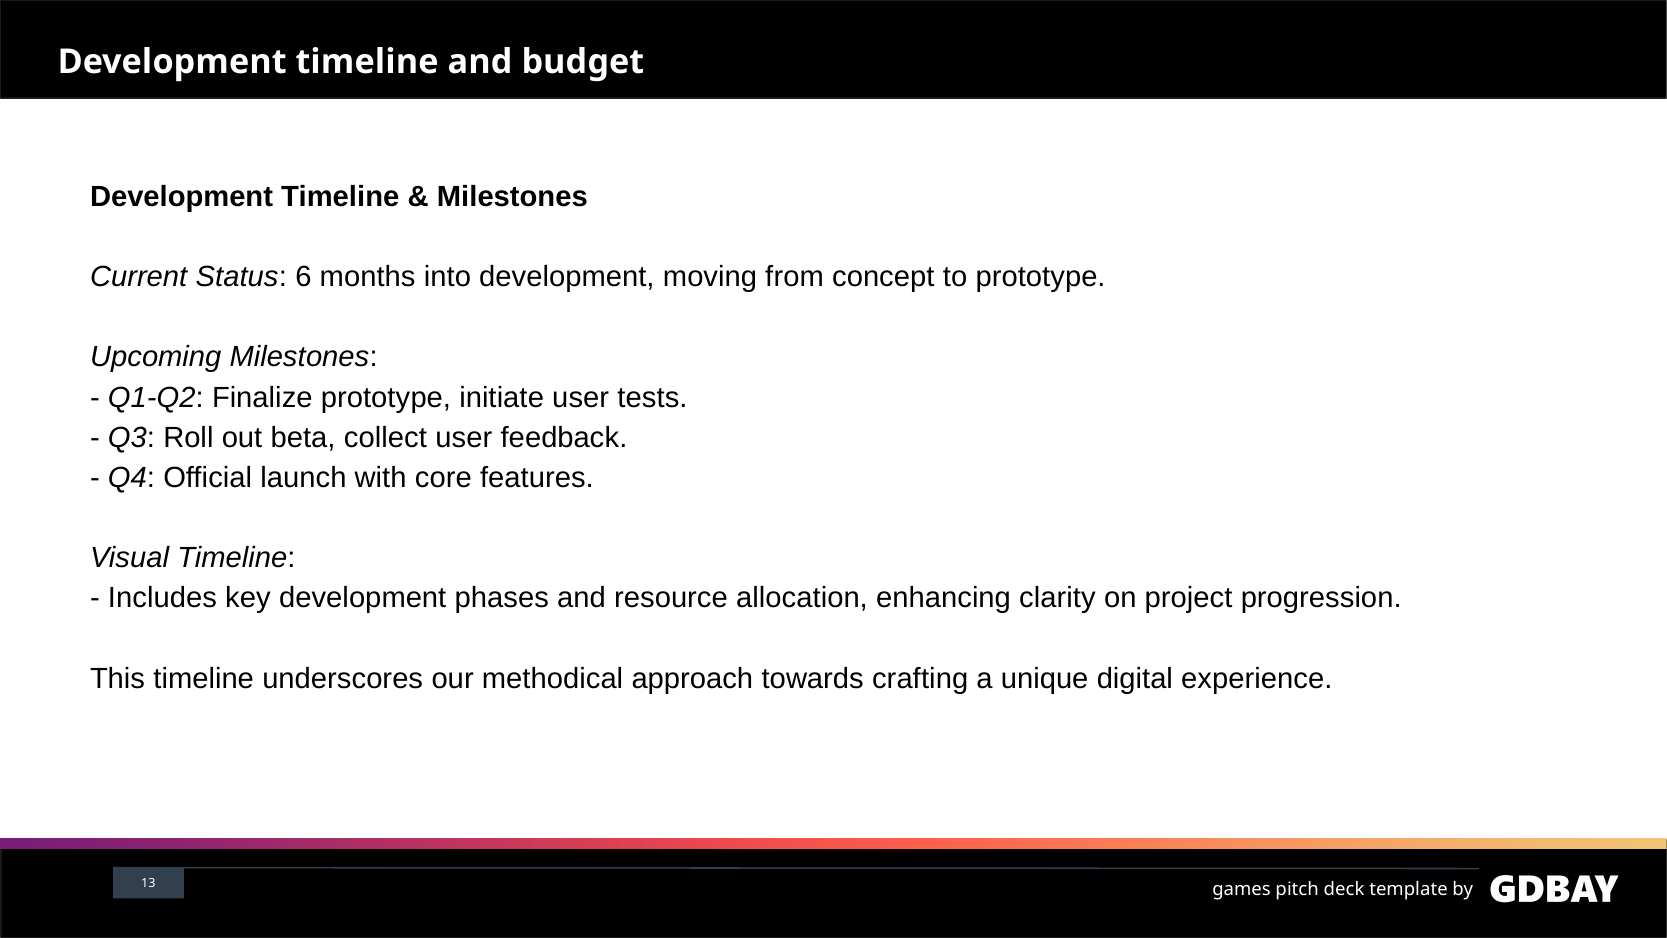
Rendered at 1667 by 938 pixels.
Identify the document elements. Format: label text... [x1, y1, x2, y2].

picture [1479, 863, 1630, 914]
title Development timeline and budget [42, 25, 1480, 88]
picture [0, 838, 1667, 849]
slide_number <number> [111, 867, 185, 900]
text_box Development Timeline & Milestones Current Status: 6 months into development, moving from concept to prototype. Upcoming Milestones: - Q1-Q2: Finalize prototype, initiate user tests. - Q3: Roll out beta, collect user feedback. - Q4: Official launch with core features. Visual Timeline: - Includes key development phases and resource allocation, enhancing clarity on project progression. This timeline underscores our methodical approach towards crafting a unique digital experience. [74, 156, 1538, 710]
